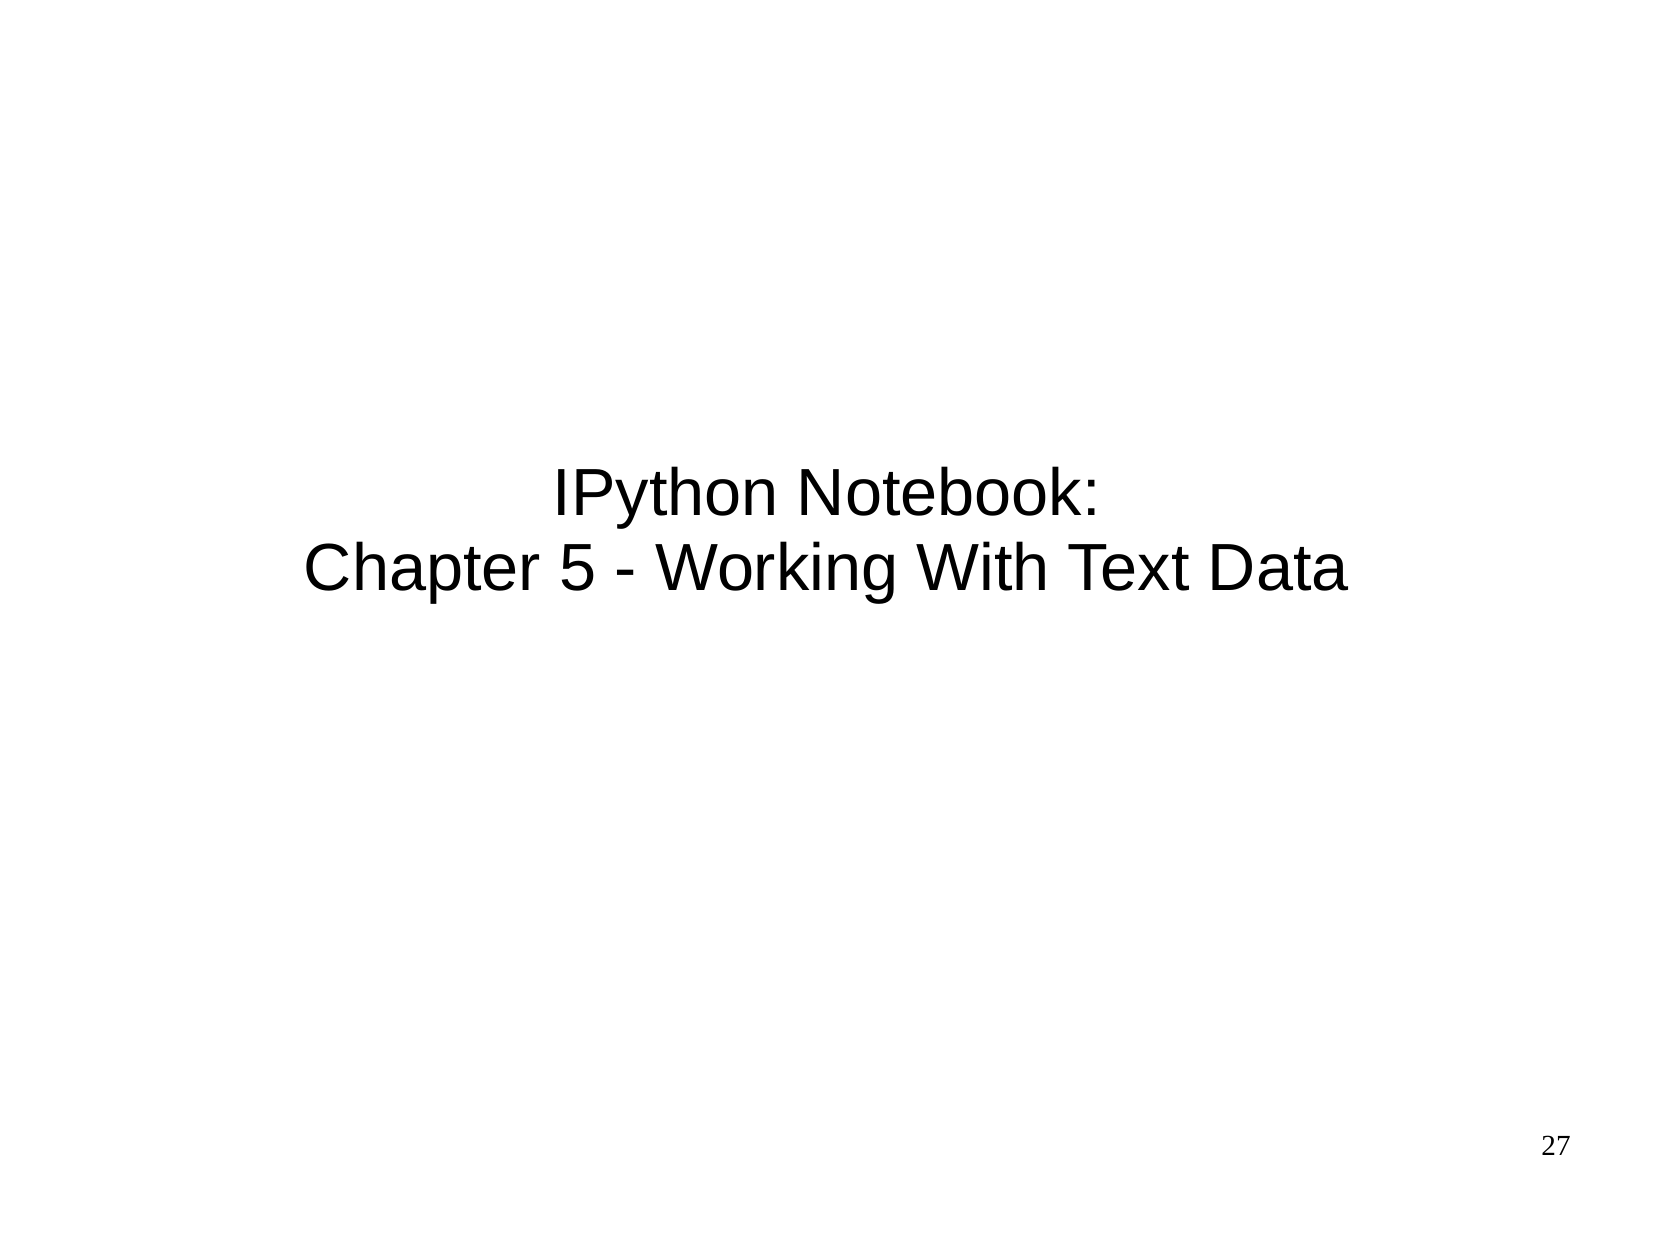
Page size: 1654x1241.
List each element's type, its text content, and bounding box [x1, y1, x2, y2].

subtitle IPython Notebook: Chapter 5 - Working With Text Data [82, 49, 1571, 1010]
